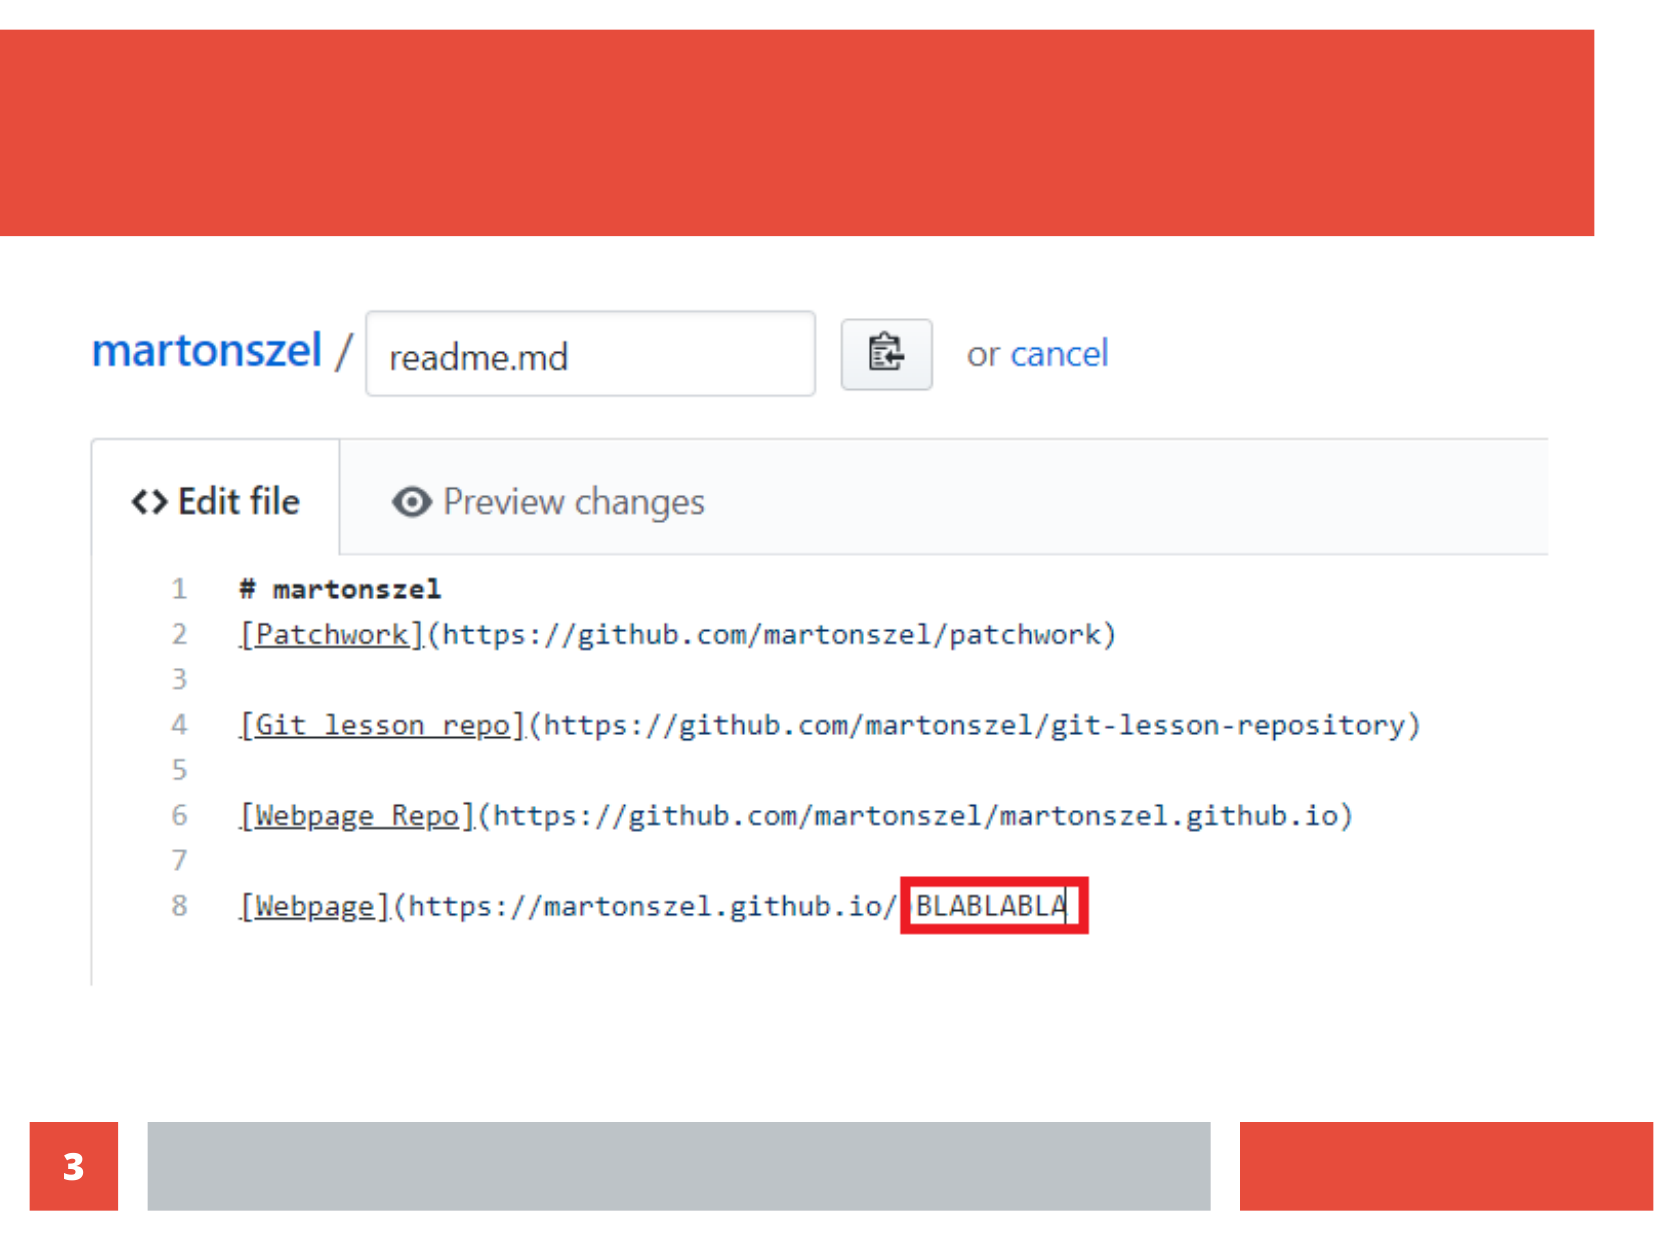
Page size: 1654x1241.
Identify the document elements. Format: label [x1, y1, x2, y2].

picture [54, 282, 1561, 1051]
